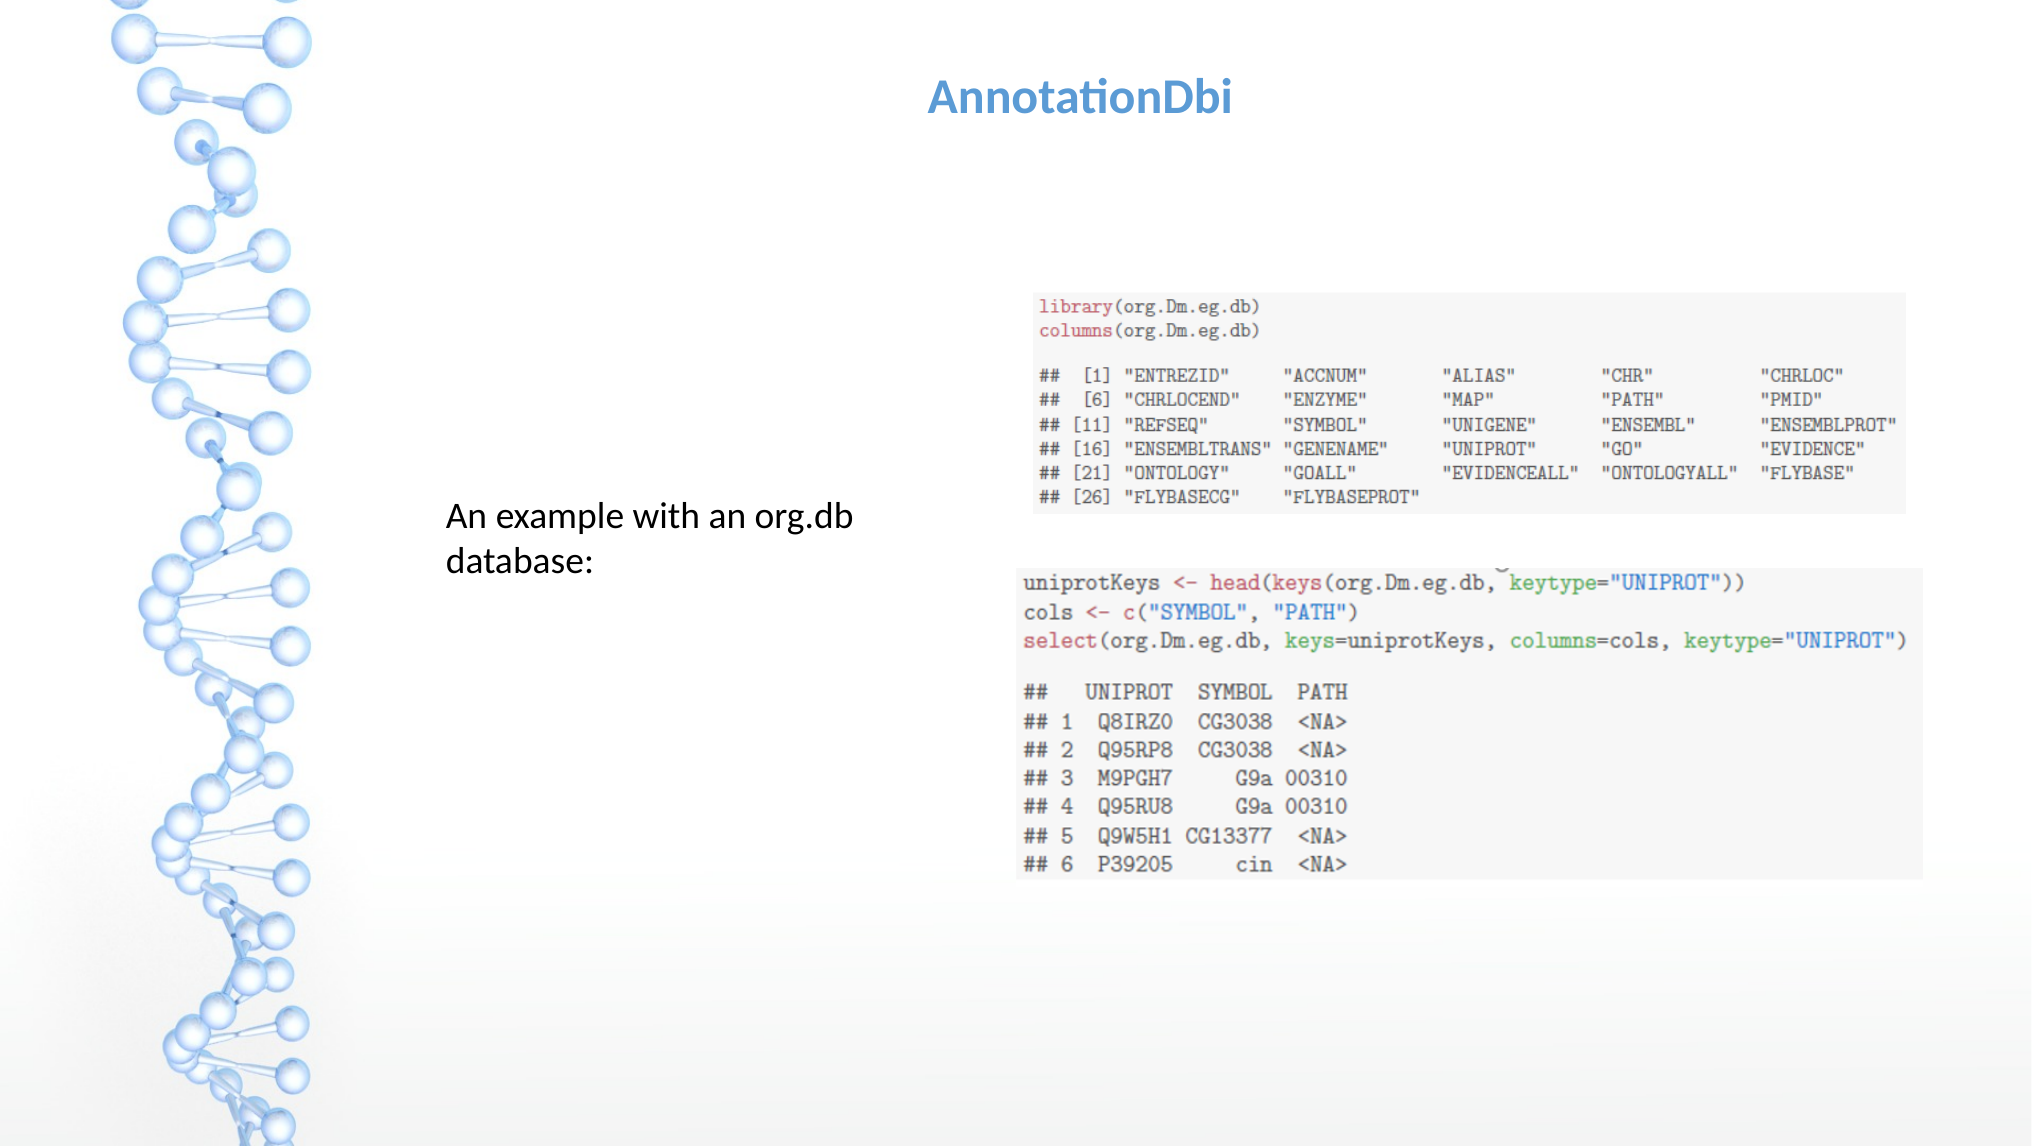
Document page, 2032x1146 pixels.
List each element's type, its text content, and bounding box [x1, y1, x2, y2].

text_box AnnotationDbi [912, 55, 1261, 132]
picture [1033, 290, 1906, 514]
picture [1016, 568, 1923, 887]
text_box An example with an org.db database: [430, 483, 922, 590]
